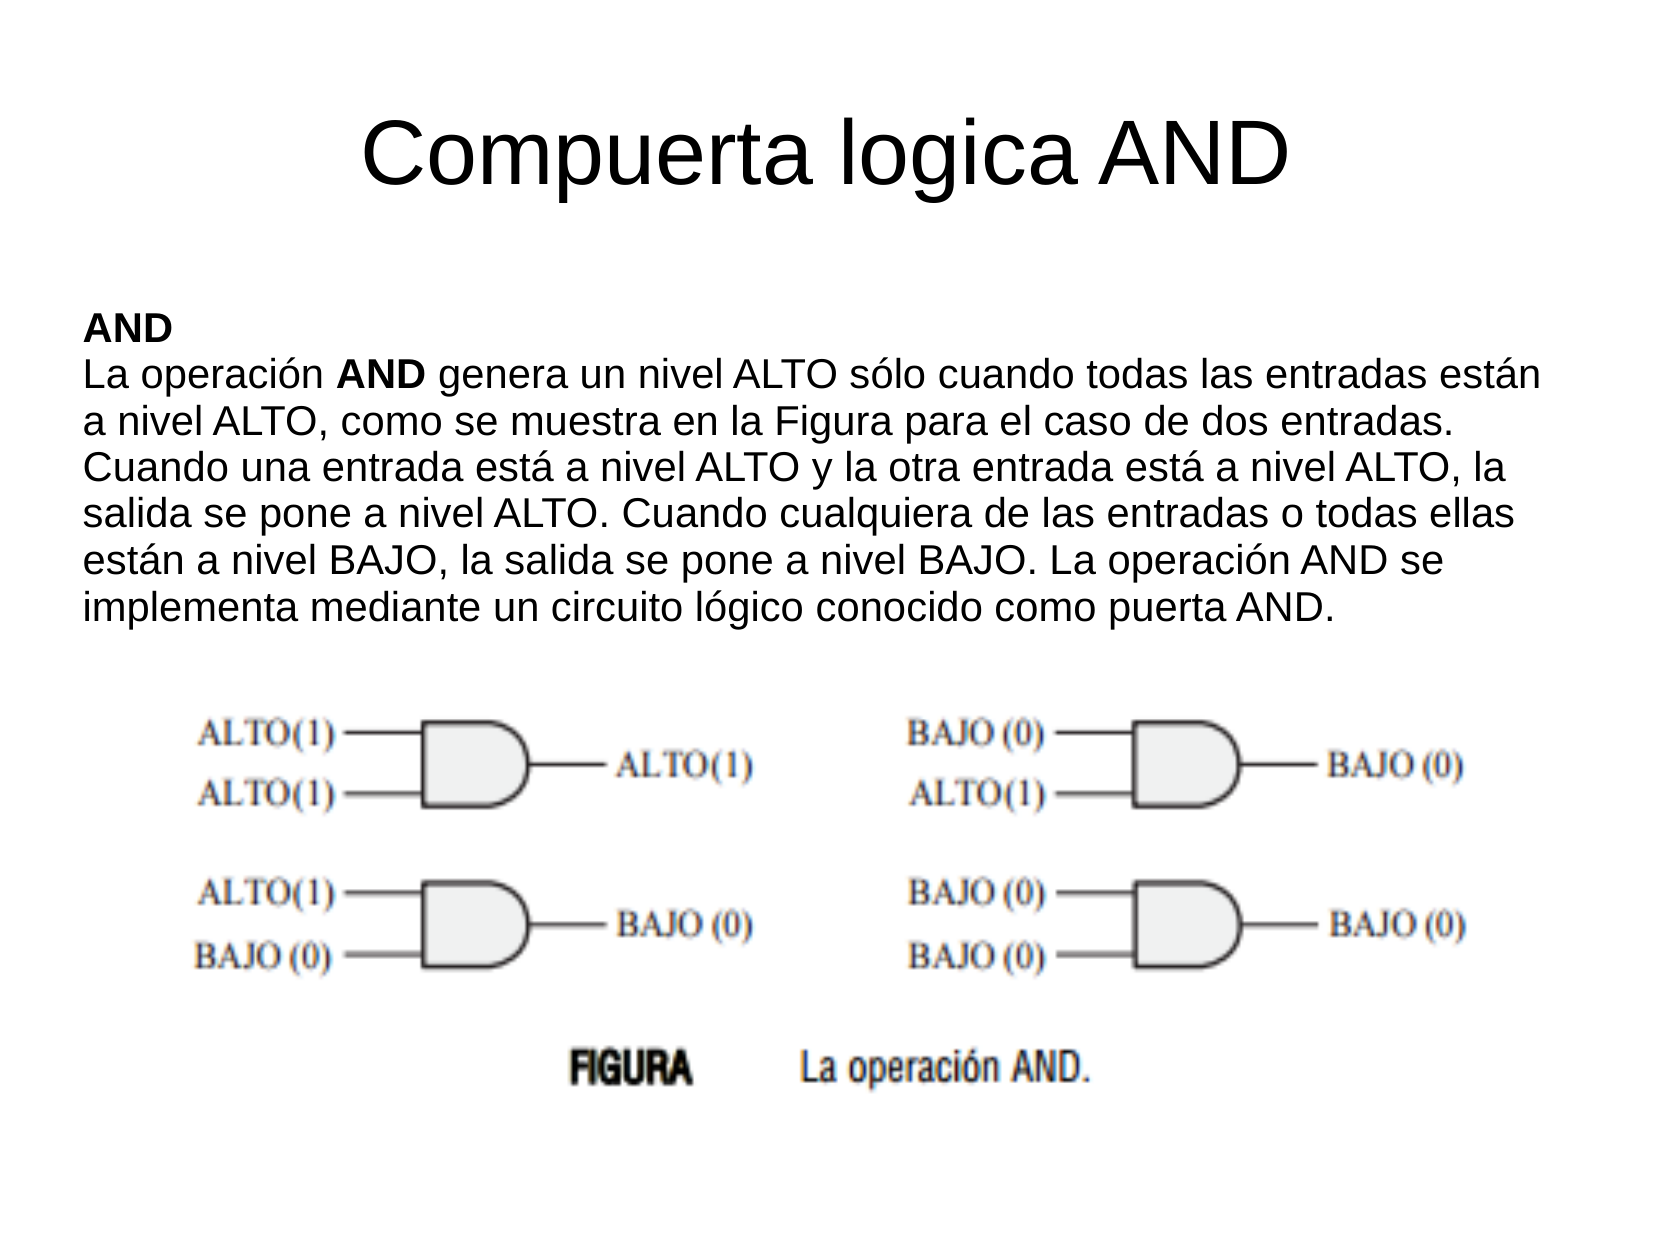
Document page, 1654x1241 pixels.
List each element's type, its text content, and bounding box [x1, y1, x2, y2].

title Compuerta logica AND [82, 49, 1571, 257]
picture [147, 679, 1506, 1123]
subtitle AND La operación AND genera un nivel ALTO sólo cuando todas las entradas están a nivel ALTO, como se muestra en la Figura para el caso de dos entradas. Cuando una entrada está a nivel ALTO y la otra entrada está a nivel ALTO, la salida se pone a nivel ALTO. Cuando cualquiera de las entradas o todas ellas están a nivel BAJO, la salida se pone a nivel BAJO. La operación AND se implementa mediante un circuito lógico conocido como puerta AND. [82, 290, 1571, 1109]
